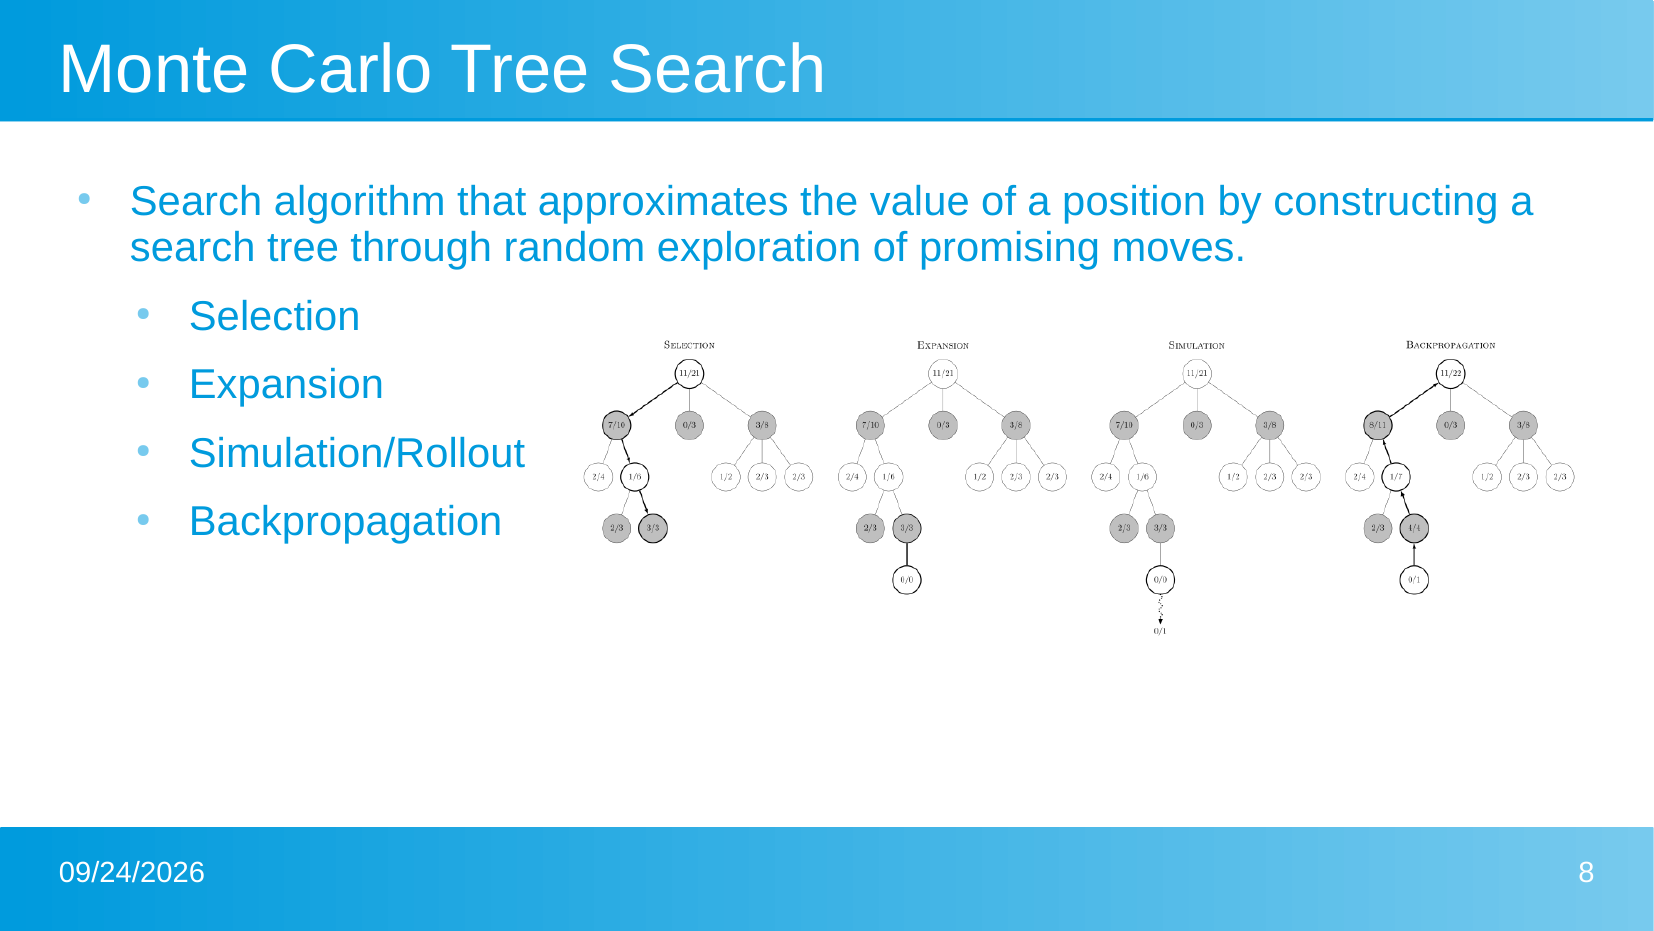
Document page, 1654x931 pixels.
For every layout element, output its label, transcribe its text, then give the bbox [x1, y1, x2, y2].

list Search algorithm that approximates the value of a position by constructing a search tree through random exploration of promising moves. Selection Expansion Simulation/Rollout Backpropagation [59, 177, 1595, 768]
picture [579, 330, 1576, 638]
title Monte Carlo Tree Search [59, 29, 1595, 108]
